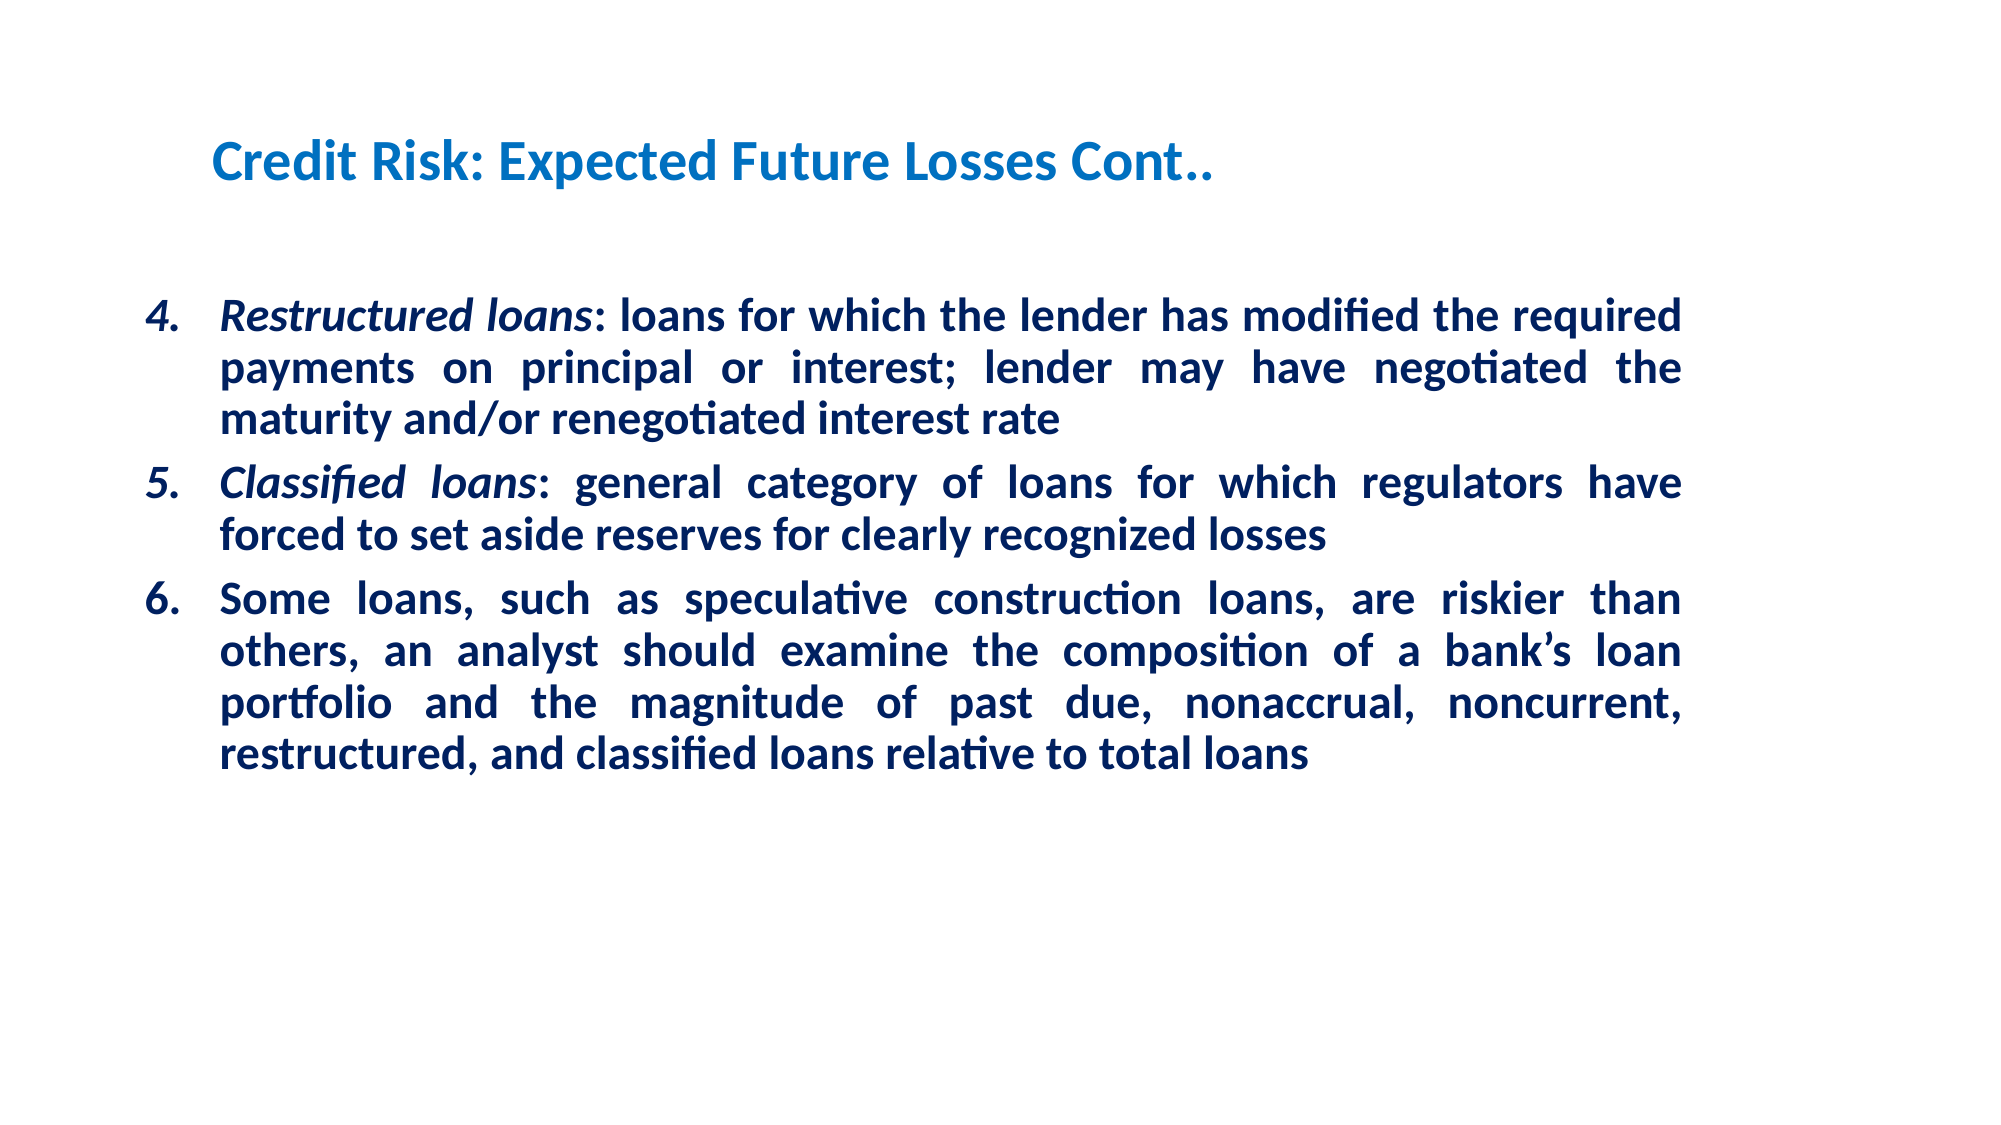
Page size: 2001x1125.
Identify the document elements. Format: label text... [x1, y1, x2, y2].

list Restructured loans: loans for which the lender has modified the required payments on principal or interest; lender may have negotiated the maturity and/or renegotiated interest rate Classified loans: general category of loans for which regulators have forced to set aside reserves for clearly recognized losses Some loans, such as speculative construction loans, are riskier than others, an analyst should examine the composition of a bank’s loan portfolio and the magnitude of past due, nonaccrual, noncurrent, restructured, and classified loans relative to total loans [86, 282, 1700, 775]
text_box Credit Risk: Expected Future Losses Cont.. [197, 114, 1724, 200]
